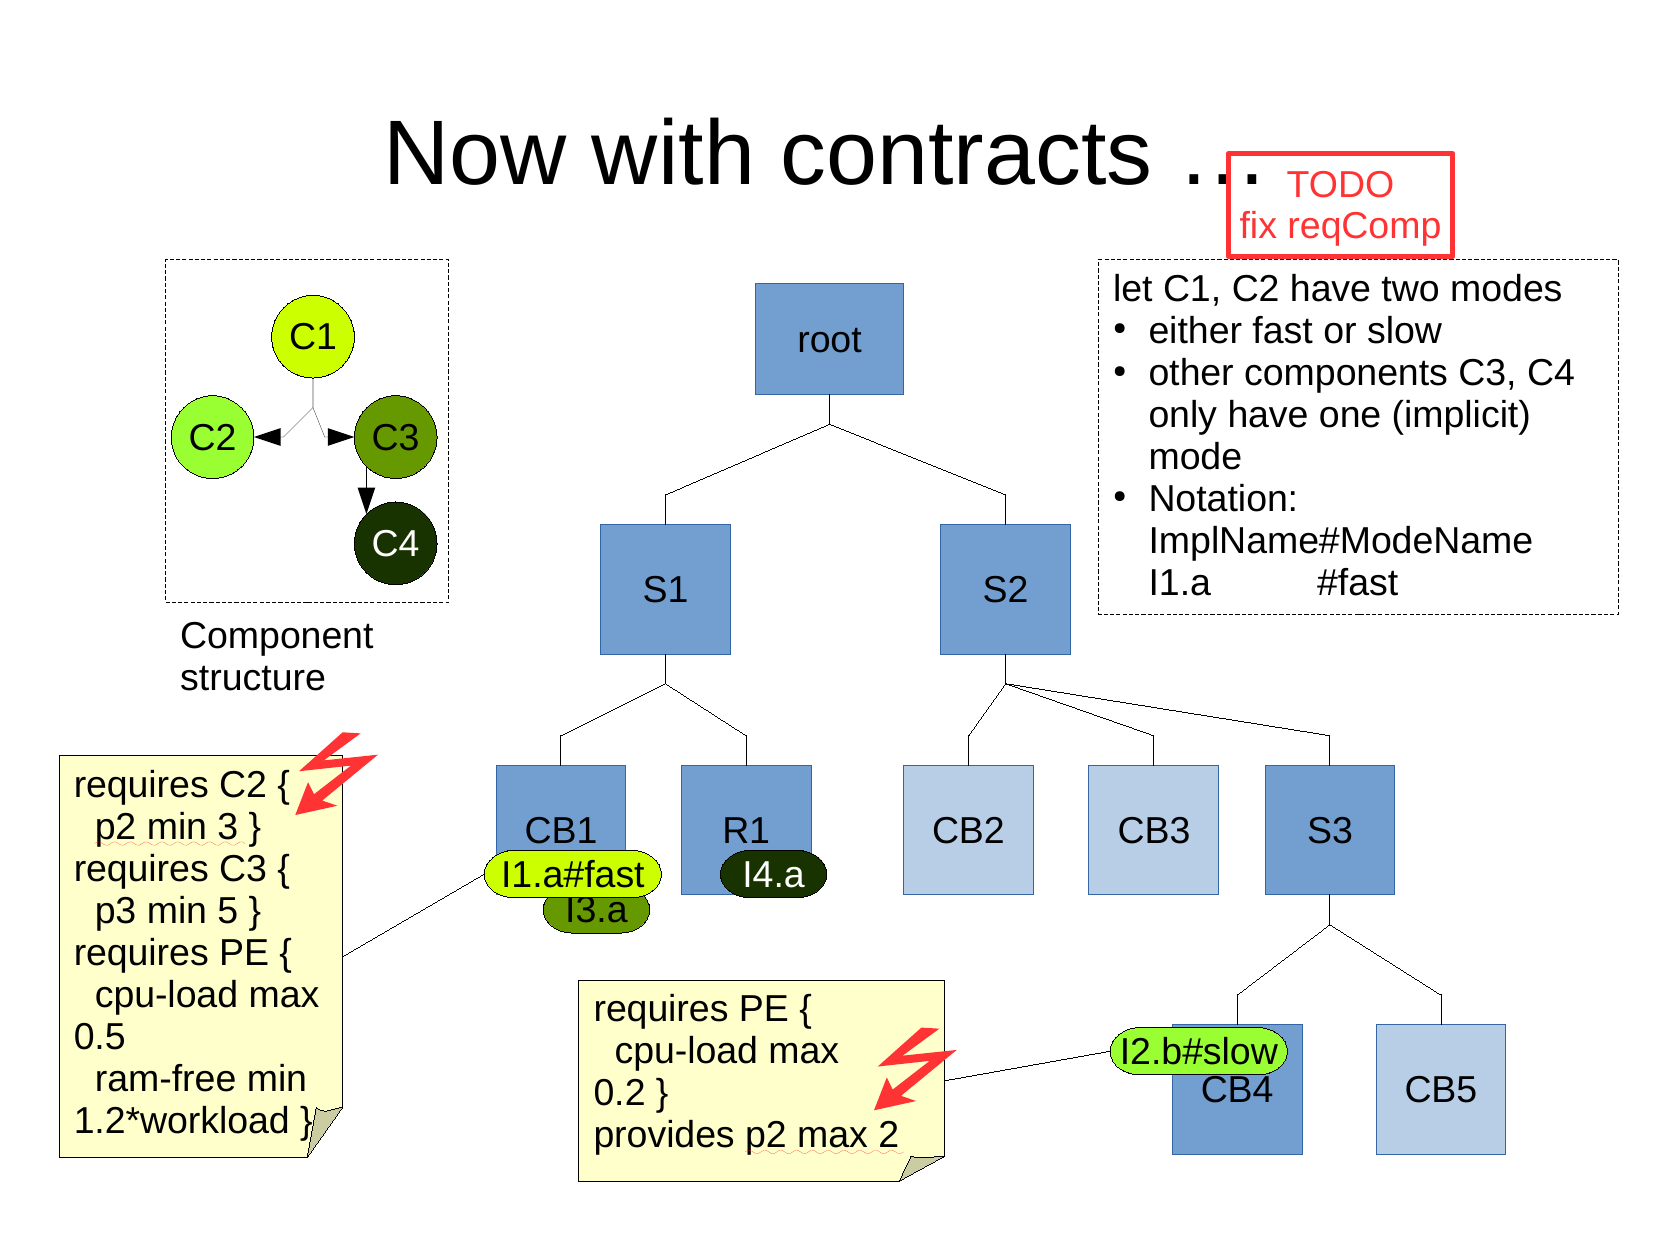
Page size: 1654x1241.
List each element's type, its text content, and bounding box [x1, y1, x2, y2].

text_box I1.a#fast [484, 850, 662, 898]
text_box CB4 [1172, 1024, 1303, 1155]
text_box requires PE { cpu-load max 0.2 } provides p2 max 2 [578, 980, 945, 1182]
text_box CB3 [1088, 765, 1219, 895]
text_box root [755, 283, 904, 395]
text_box CB5 [1376, 1024, 1506, 1155]
text_box [295, 732, 379, 816]
text_box CB2 [903, 765, 1034, 895]
text_box I4.a [720, 850, 827, 898]
text_box C3 [354, 395, 438, 479]
text_box S2 [940, 524, 1071, 655]
text_box R1 [681, 765, 812, 895]
text_box S1 [600, 524, 731, 655]
text_box I3.a [543, 896, 650, 934]
text_box S3 [1265, 765, 1395, 895]
text_box Component structure [165, 606, 389, 706]
text_box C4 [354, 501, 438, 585]
text_box TODO fix reqComp [1228, 153, 1453, 257]
text_box CB1 [496, 765, 626, 854]
text_box let C1, C2 have two modes either fast or slow other components C3, C4 only have one (implicit) mode Notation: ImplName#ModeName I1.a #fast [1098, 259, 1619, 615]
text_box requires C2 { p2 min 3 } requires C3 { p3 min 5 } requires PE { cpu-load max 0.5 ram-free min 1.2*workload } [59, 755, 343, 1158]
title Now with contracts … [82, 49, 1571, 257]
text_box C1 [271, 295, 355, 378]
text_box [874, 1027, 957, 1111]
text_box I2.b#slow [1110, 1027, 1288, 1075]
text_box C2 [171, 395, 254, 479]
